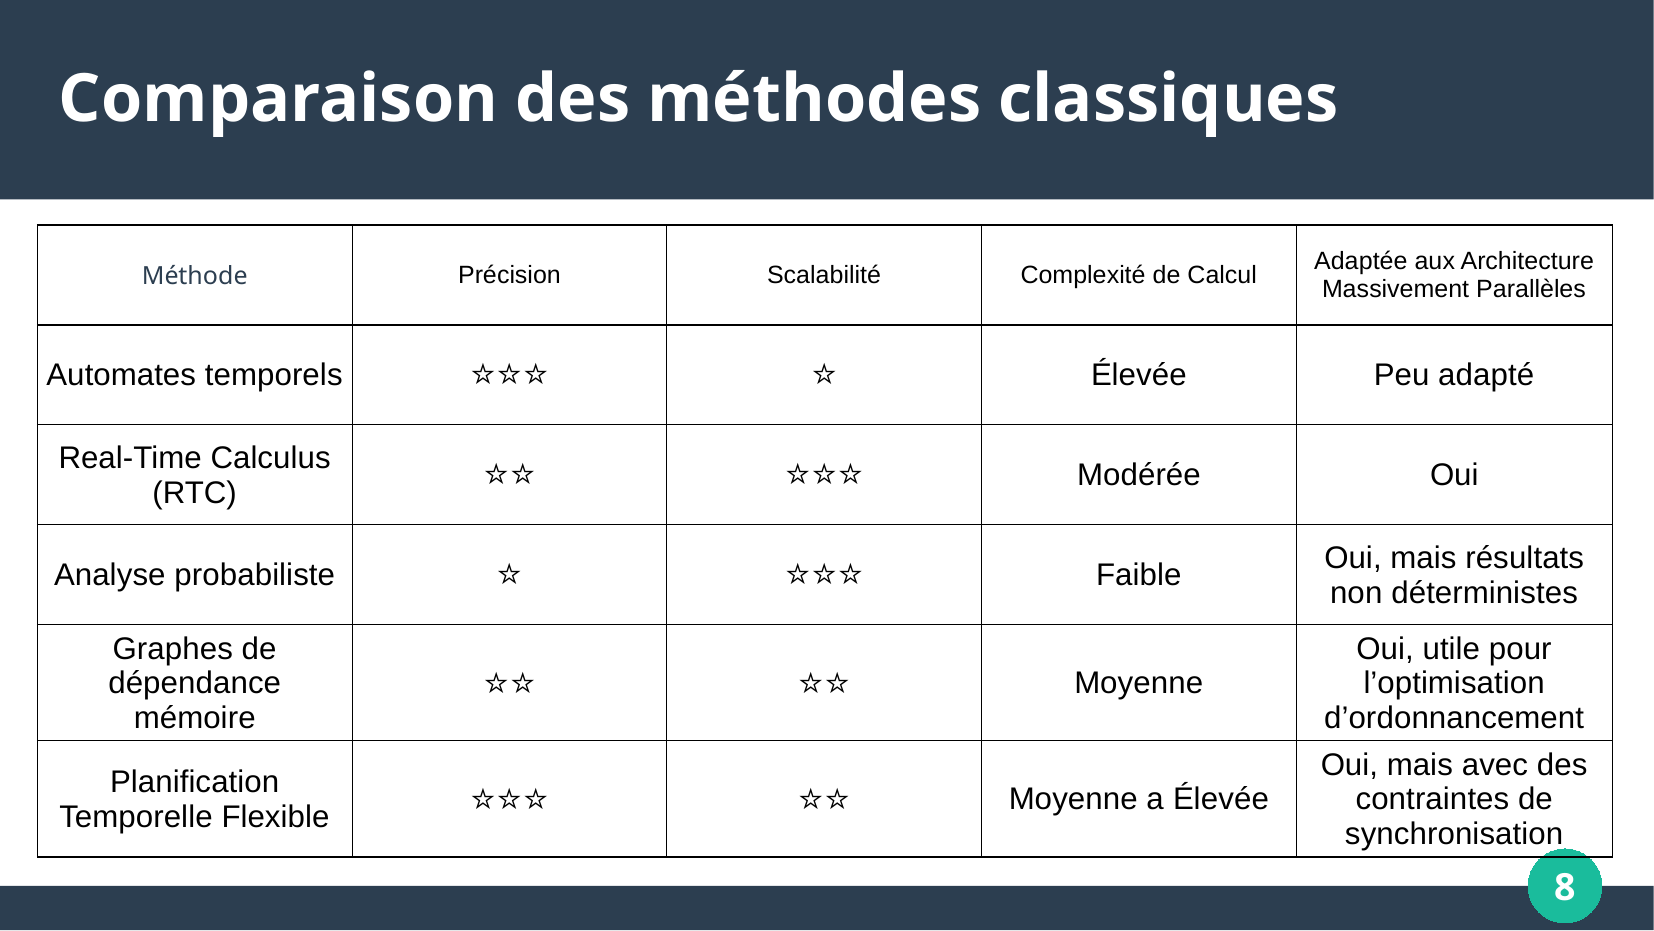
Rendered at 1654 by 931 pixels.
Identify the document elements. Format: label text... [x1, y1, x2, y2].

table_cell Faible [982, 525, 1296, 624]
table_cell ⭐⭐⭐ [667, 425, 981, 524]
title Comparaison des méthodes classiques [59, 37, 1595, 155]
table_cell Automates temporels [38, 326, 352, 424]
table_cell Graphes de dépendance mémoire [38, 625, 352, 740]
table_cell ⭐⭐ [667, 625, 981, 740]
table_cell Real-Time Calculus (RTC) [38, 425, 352, 524]
table_header Adaptée aux Architecture Massivement Parallèles [1297, 226, 1612, 324]
table_cell ⭐ [353, 525, 666, 624]
table_cell Planification Temporelle Flexible [38, 741, 352, 856]
table_cell ⭐⭐⭐ [353, 741, 666, 856]
table_cell ⭐⭐⭐ [667, 525, 981, 624]
table_cell Oui, utile pour l’optimisation d’ordonnancement [1297, 625, 1612, 740]
table_cell Peu adapté [1297, 326, 1612, 424]
table_header Complexité de Calcul [982, 226, 1296, 324]
table_cell Oui, mais avec des contraintes de synchronisation [1297, 741, 1612, 856]
table_cell Oui, mais résultats non déterministes [1297, 525, 1612, 624]
table_cell Modérée [982, 425, 1296, 524]
table_cell ⭐ [667, 326, 981, 424]
table_cell ⭐⭐ [353, 425, 666, 524]
table_cell ⭐⭐ [667, 741, 981, 856]
table_cell Moyenne a Élevée [982, 741, 1296, 856]
table_header Méthode [38, 226, 352, 324]
table_cell Élevée [982, 326, 1296, 424]
table_cell ⭐⭐⭐ [353, 326, 666, 424]
table_cell ⭐⭐ [353, 625, 666, 740]
table_cell Oui [1297, 425, 1612, 524]
table_cell Analyse probabiliste [38, 525, 352, 624]
table_header Scalabilité [667, 226, 981, 324]
table_cell Moyenne [982, 625, 1296, 740]
table_header Précision [353, 226, 666, 324]
